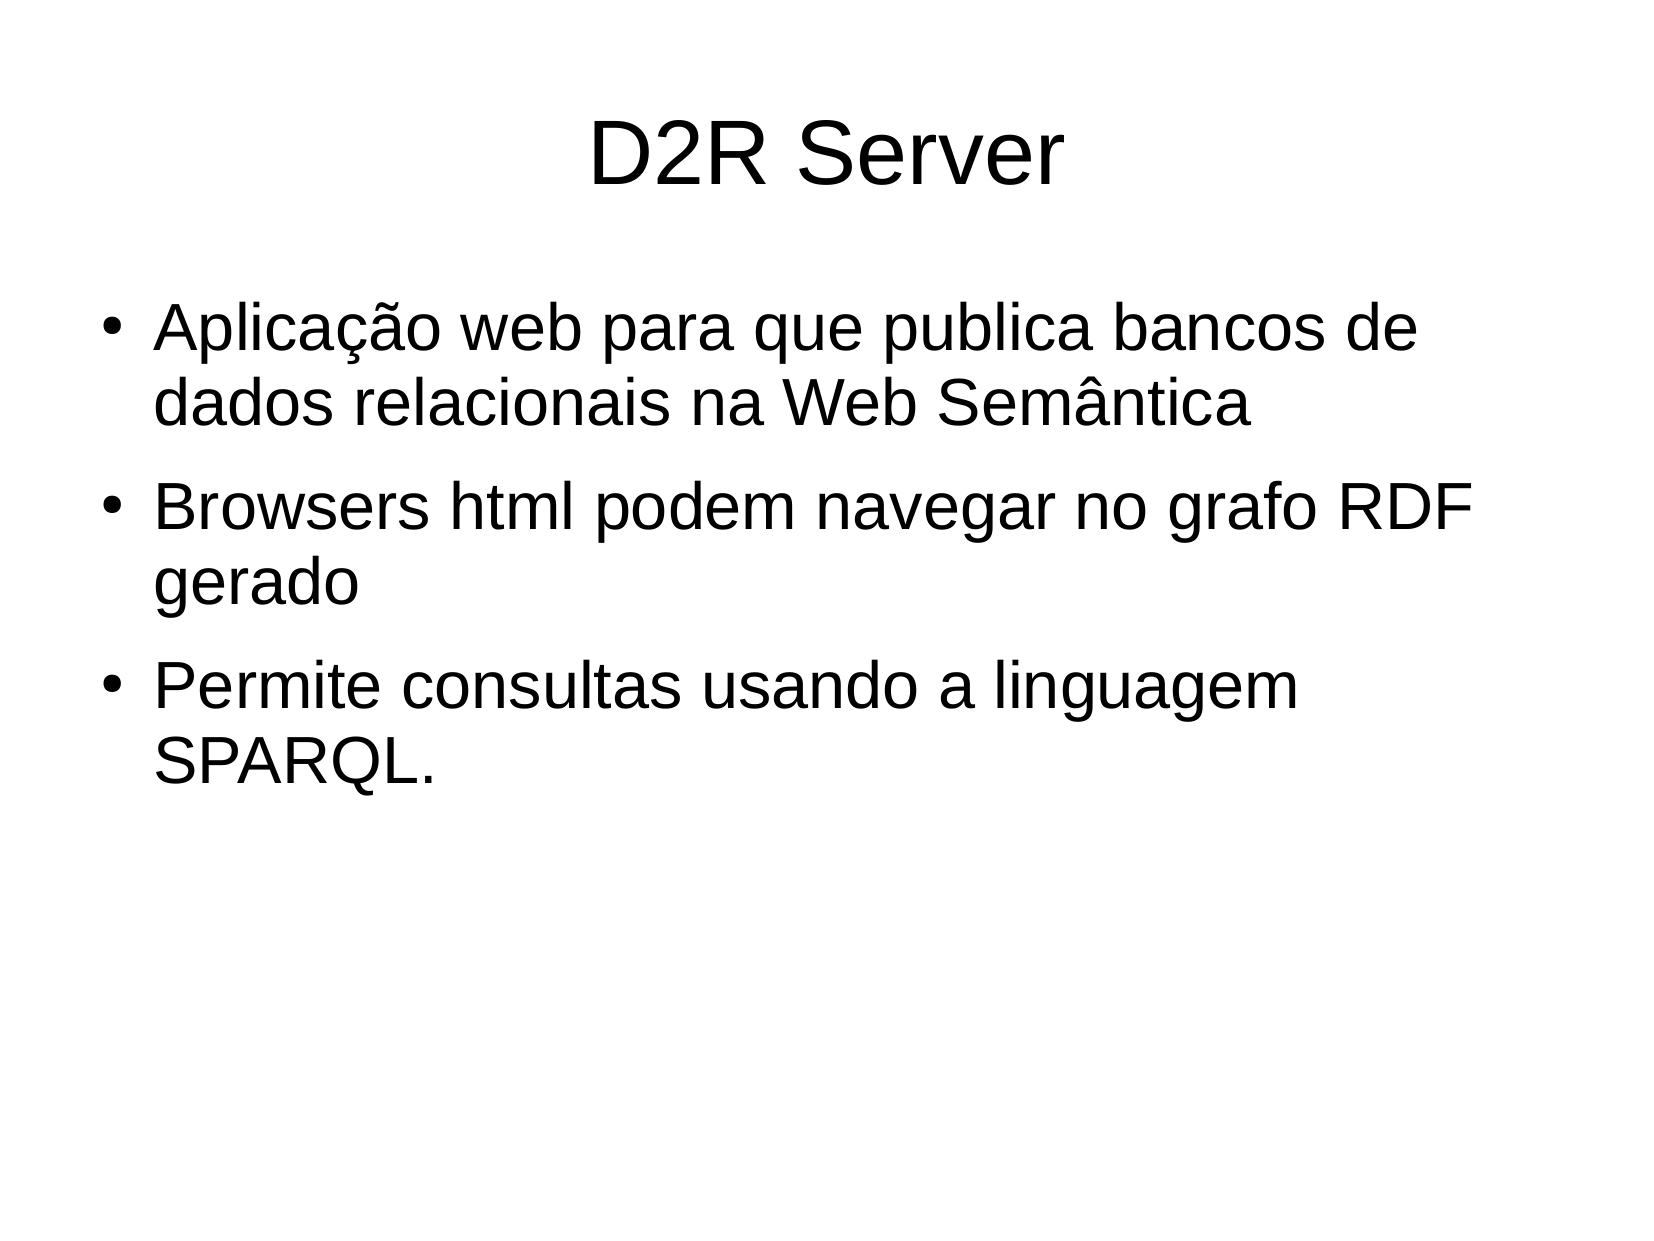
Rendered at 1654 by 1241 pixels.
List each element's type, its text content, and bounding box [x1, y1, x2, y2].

list Aplicação web para que publica bancos de dados relacionais na Web Semântica Browsers html podem navegar no grafo RDF gerado Permite consultas usando a linguagem SPARQL. [82, 290, 1571, 1094]
title D2R Server [82, 56, 1571, 250]
